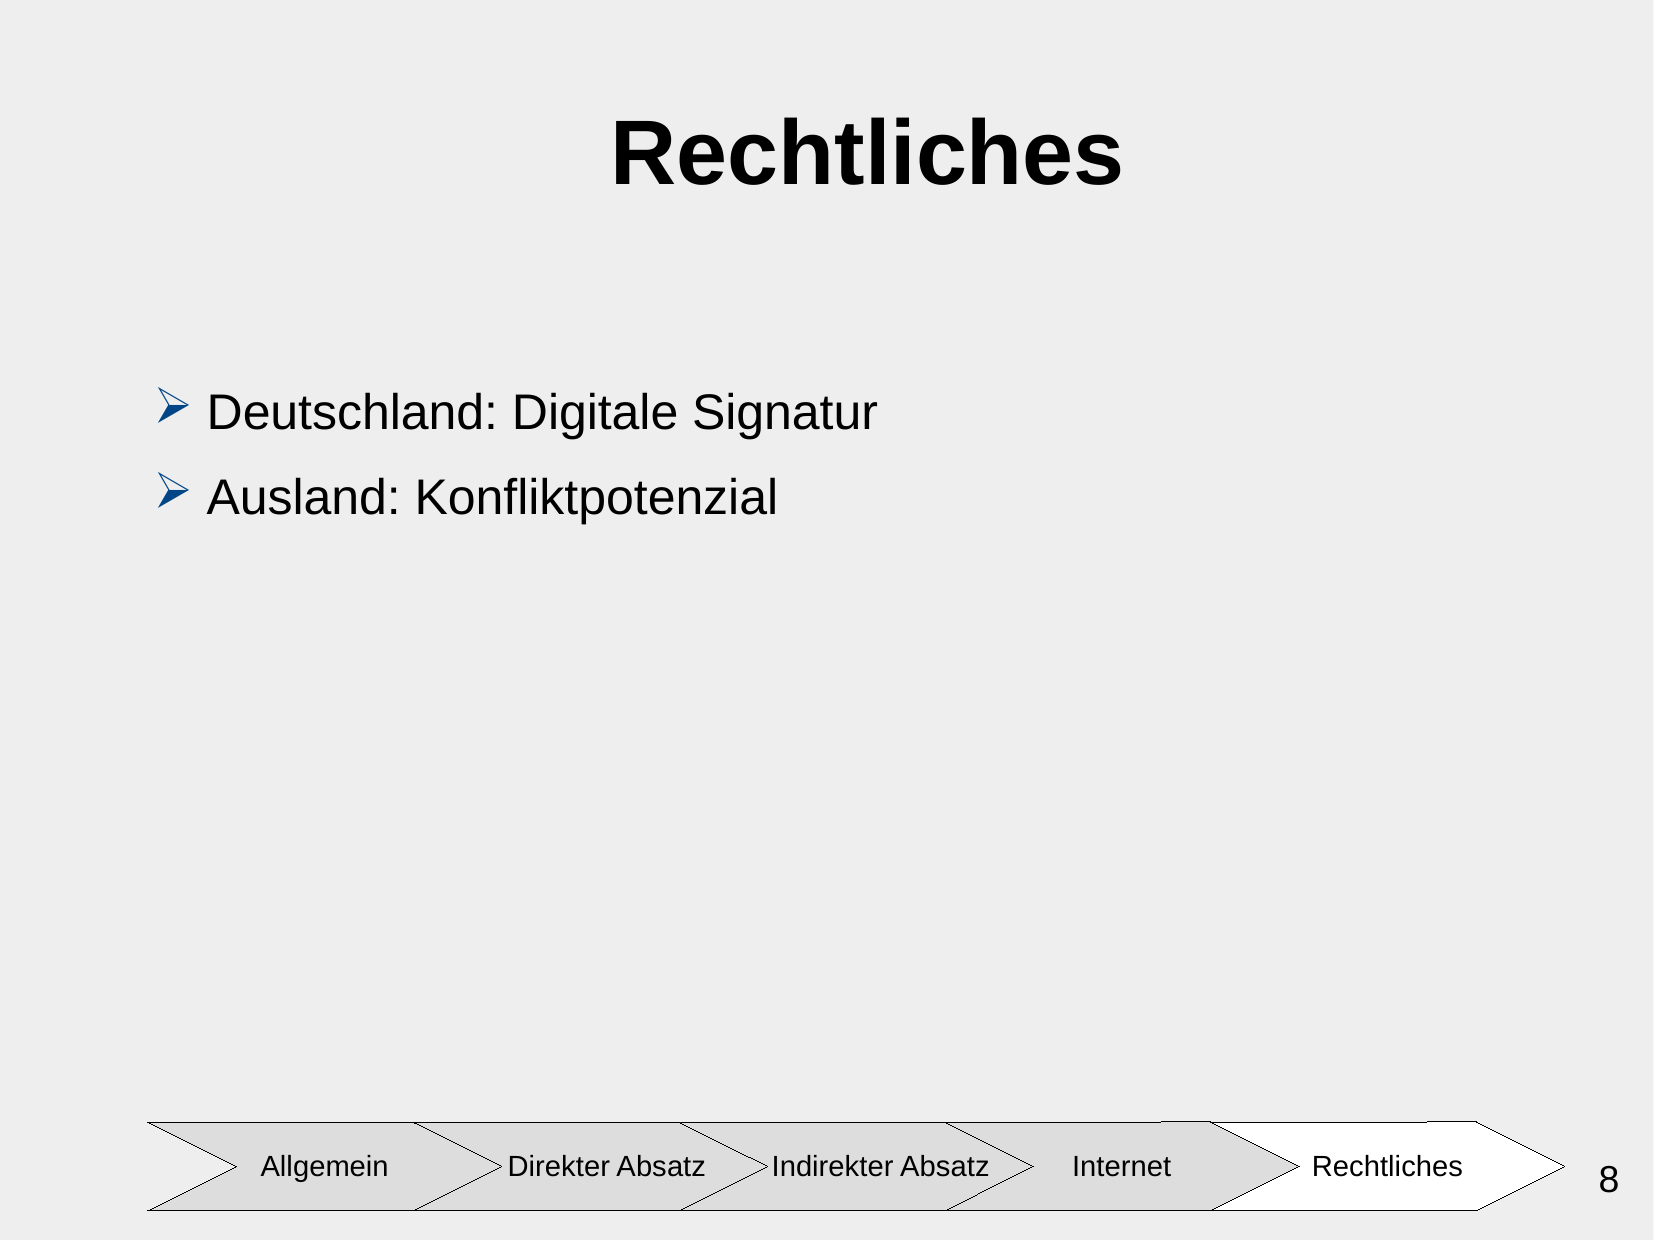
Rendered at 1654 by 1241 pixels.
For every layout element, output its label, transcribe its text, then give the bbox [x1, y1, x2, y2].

list Deutschland: Digitale Signatur Ausland: Konfliktpotenzial [135, 383, 1625, 1104]
text_box <Nummer> [1583, 1151, 1654, 1209]
text_box Direkter Absatz [413, 1122, 768, 1211]
text_box Rechtliches [1212, 1121, 1565, 1211]
text_box Allgemein [147, 1122, 500, 1211]
text_box Indirekter Absatz [681, 1122, 1031, 1211]
title Rechtliches [124, 49, 1613, 257]
text_box Internet [944, 1121, 1300, 1211]
